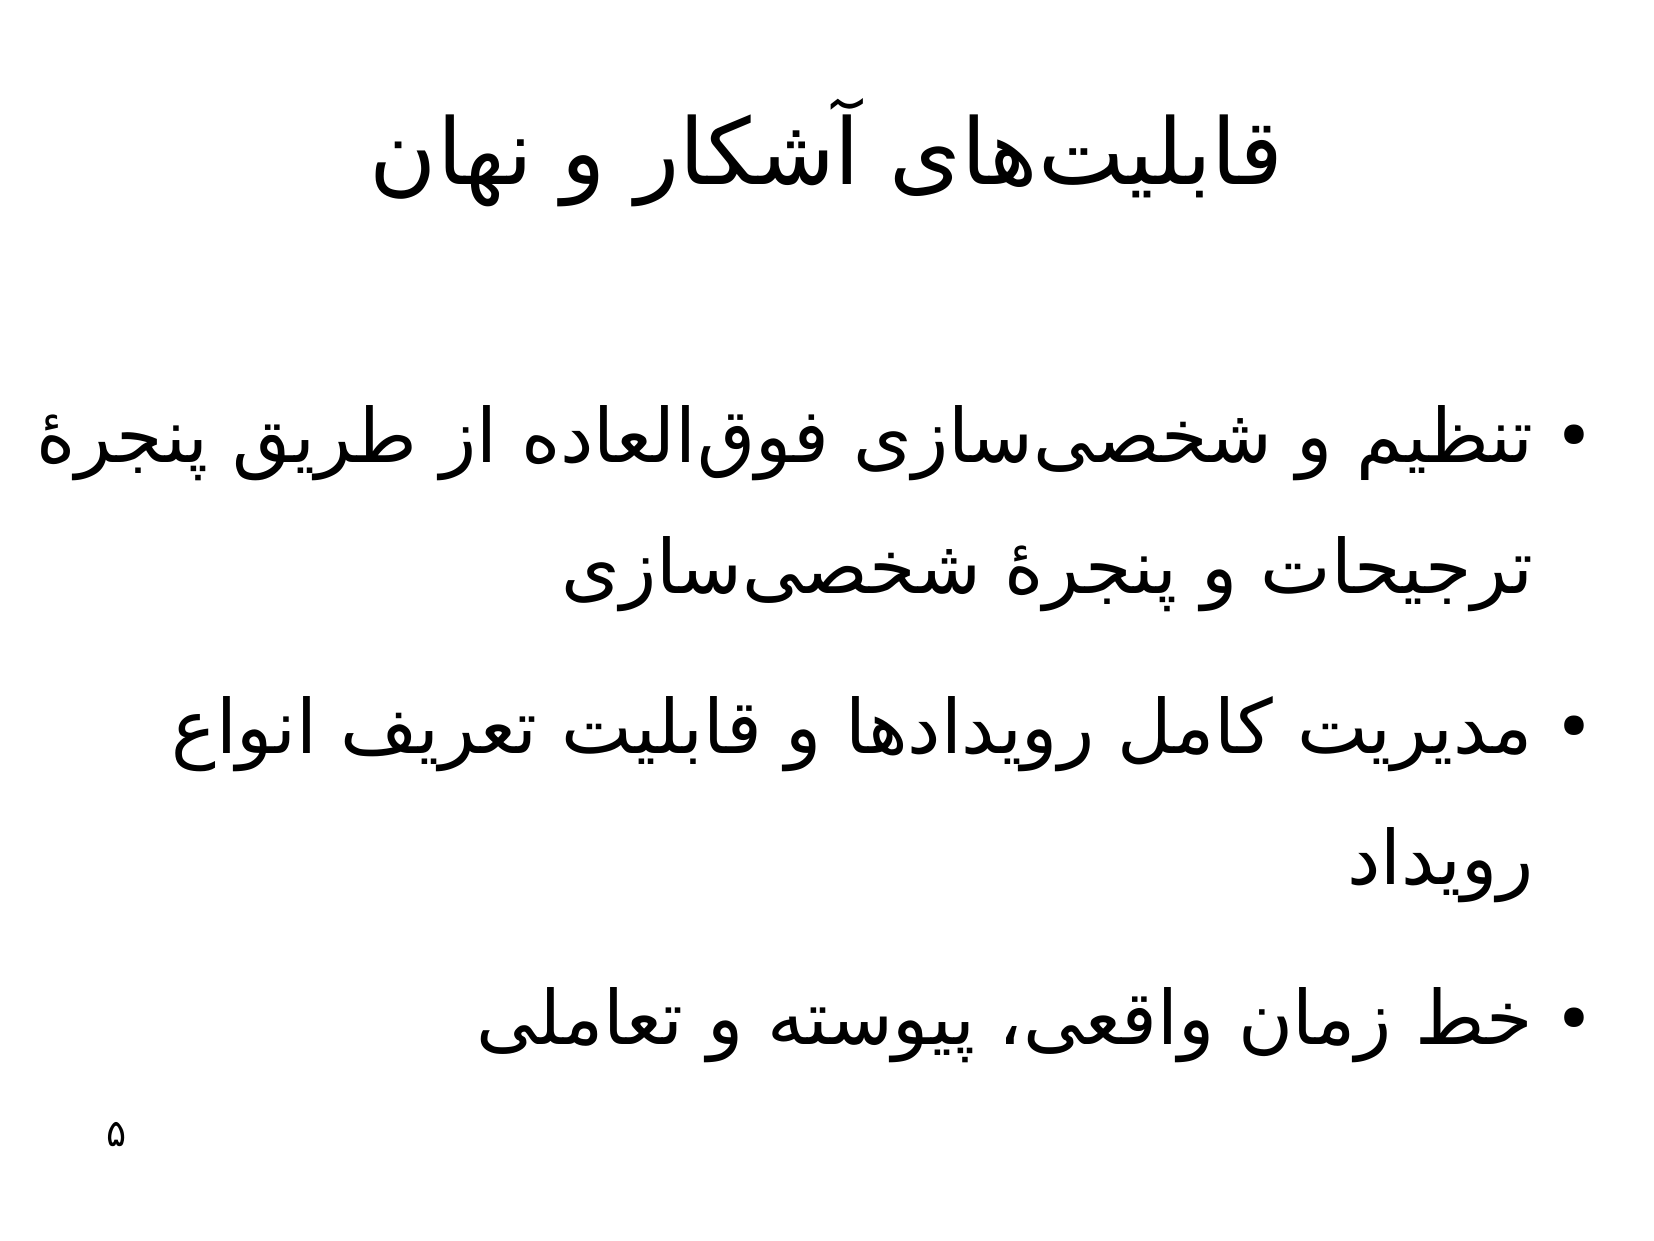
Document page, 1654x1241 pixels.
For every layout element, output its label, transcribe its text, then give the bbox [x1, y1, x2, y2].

text_box ۵ [91, 1104, 144, 1175]
title قابلیت‌های آشکار و نهان [82, 49, 1571, 257]
list تنظیم و شخصی‌سازی فوق‌العاده از طریق پنجرهٔ ترجیحات و پنجرهٔ شخصی‌سازی مدیریت کامل رویدادها و قابلیت تعریف انواع رویداد خط زمان واقعی، پیوسته و تعاملی [30, 349, 1606, 1069]
